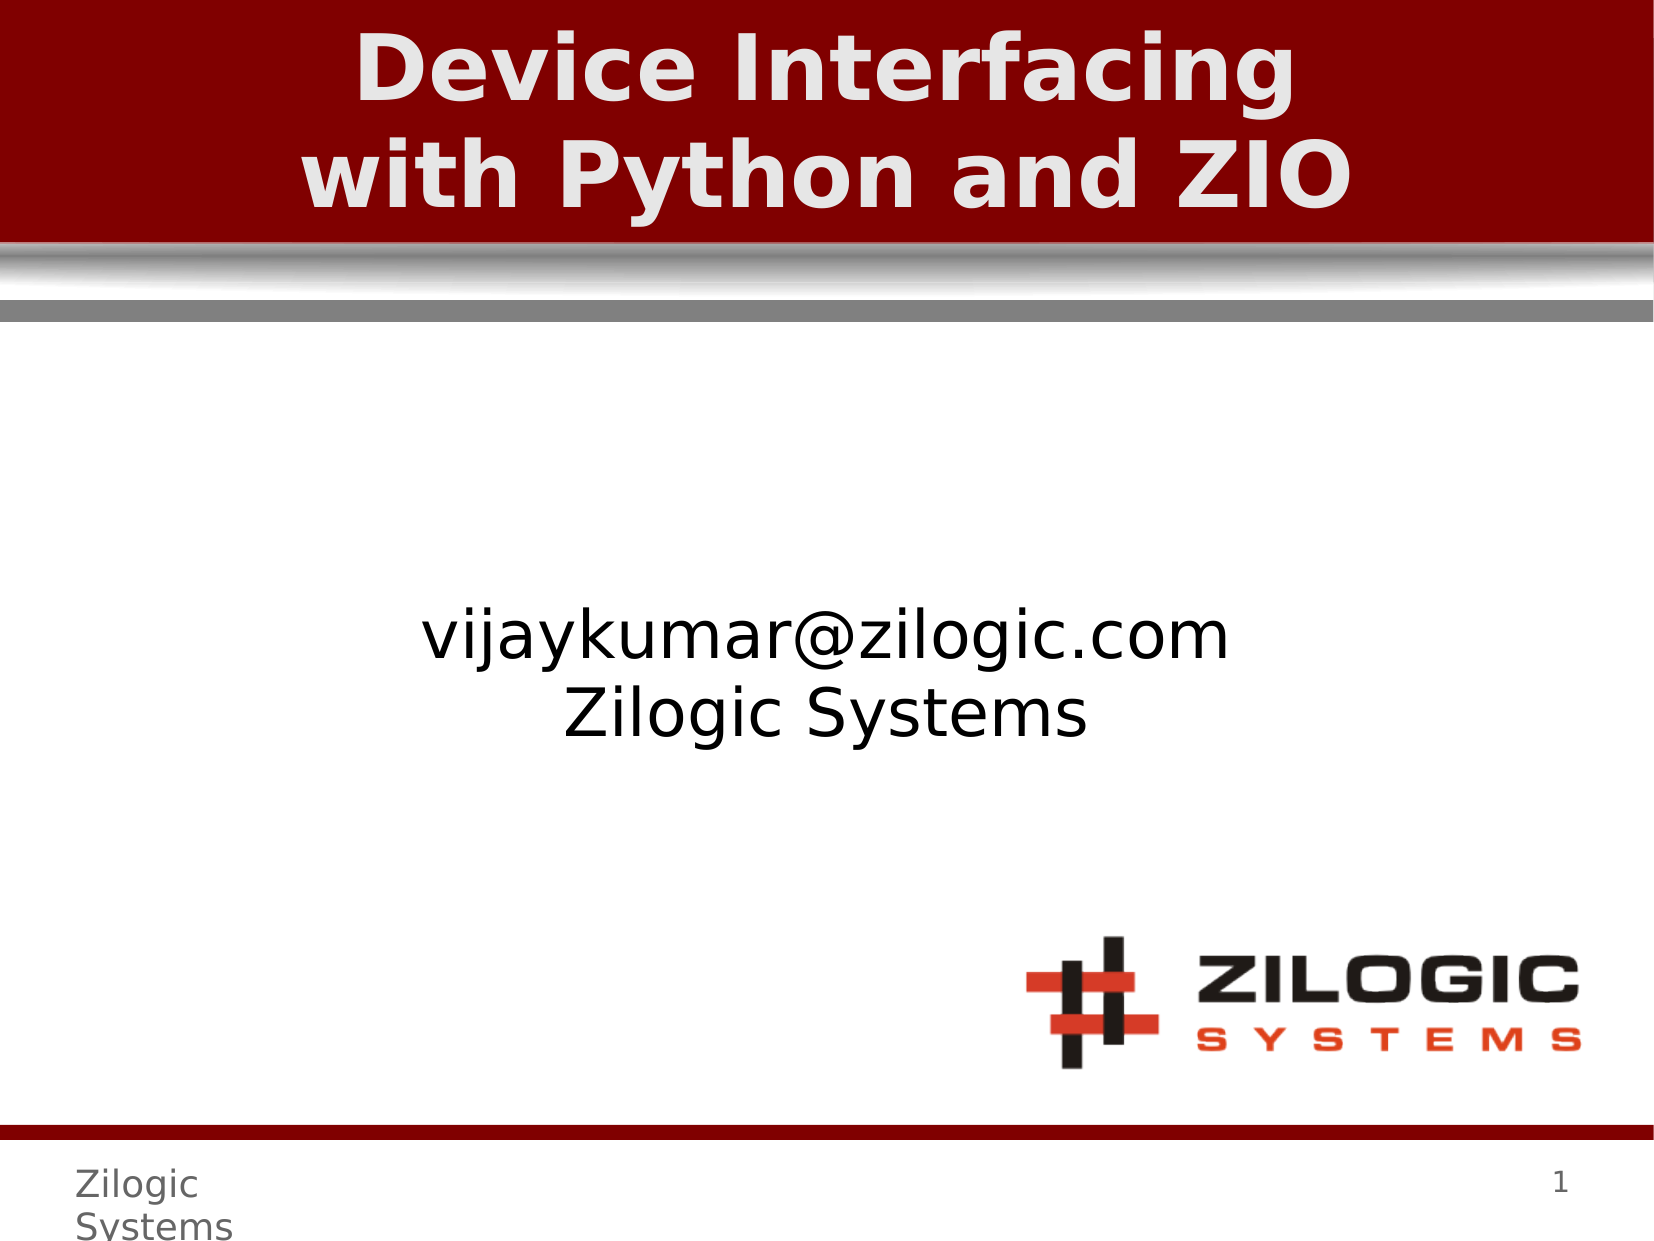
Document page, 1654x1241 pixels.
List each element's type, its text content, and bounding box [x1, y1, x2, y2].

subtitle vijaykumar@zilogic.com Zilogic Systems [82, 318, 1571, 1109]
picture [973, 915, 1625, 1092]
title Device Interfacing with Python and ZIO [82, 14, 1571, 229]
